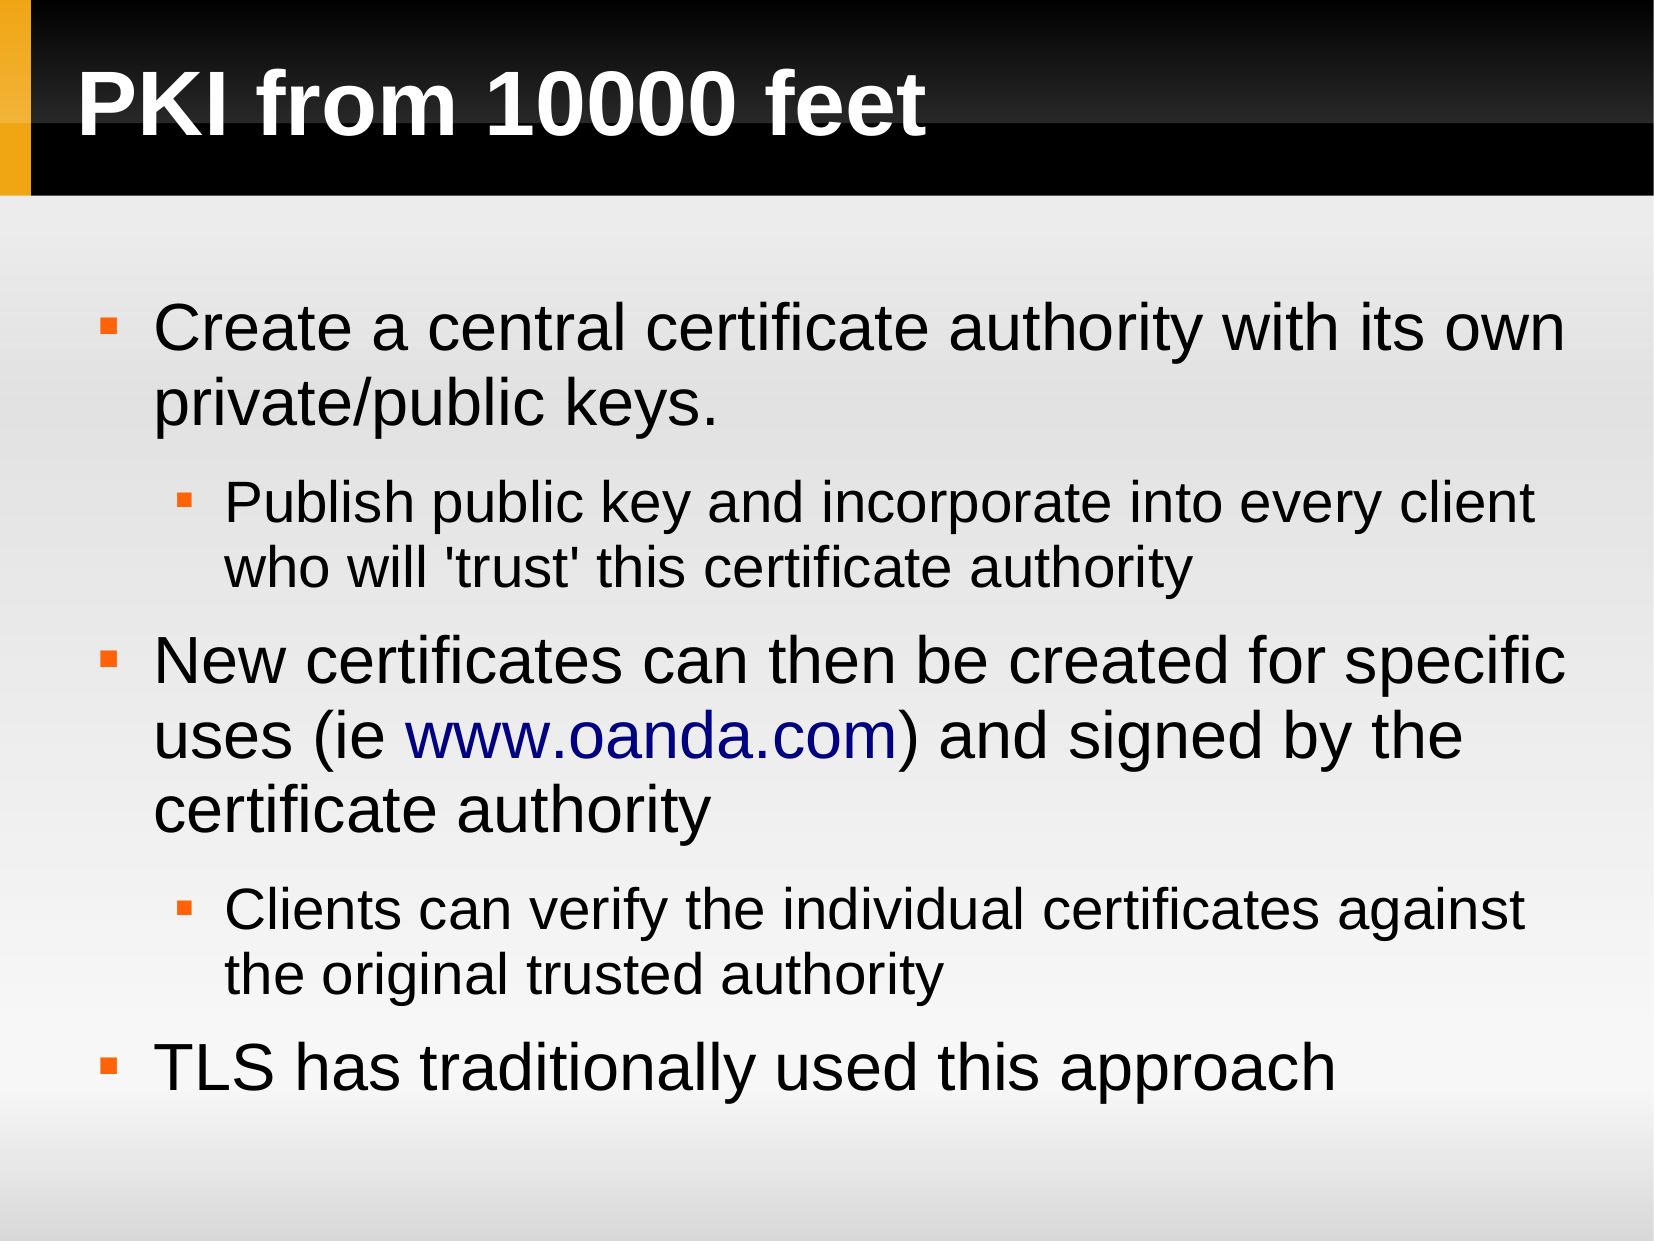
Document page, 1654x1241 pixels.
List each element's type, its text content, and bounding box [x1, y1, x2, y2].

picture [0, 0, 1654, 1241]
title PKI from 10000 feet [76, 0, 1565, 208]
list Create a central certificate authority with its own private/public keys. Publish public key and incorporate into every client who will 'trust' this certificate authority New certificates can then be created for specific uses (ie www.oanda.com) and signed by the certificate authority Clients can verify the individual certificates against the original trusted authority TLS has traditionally used this approach [82, 290, 1571, 1109]
